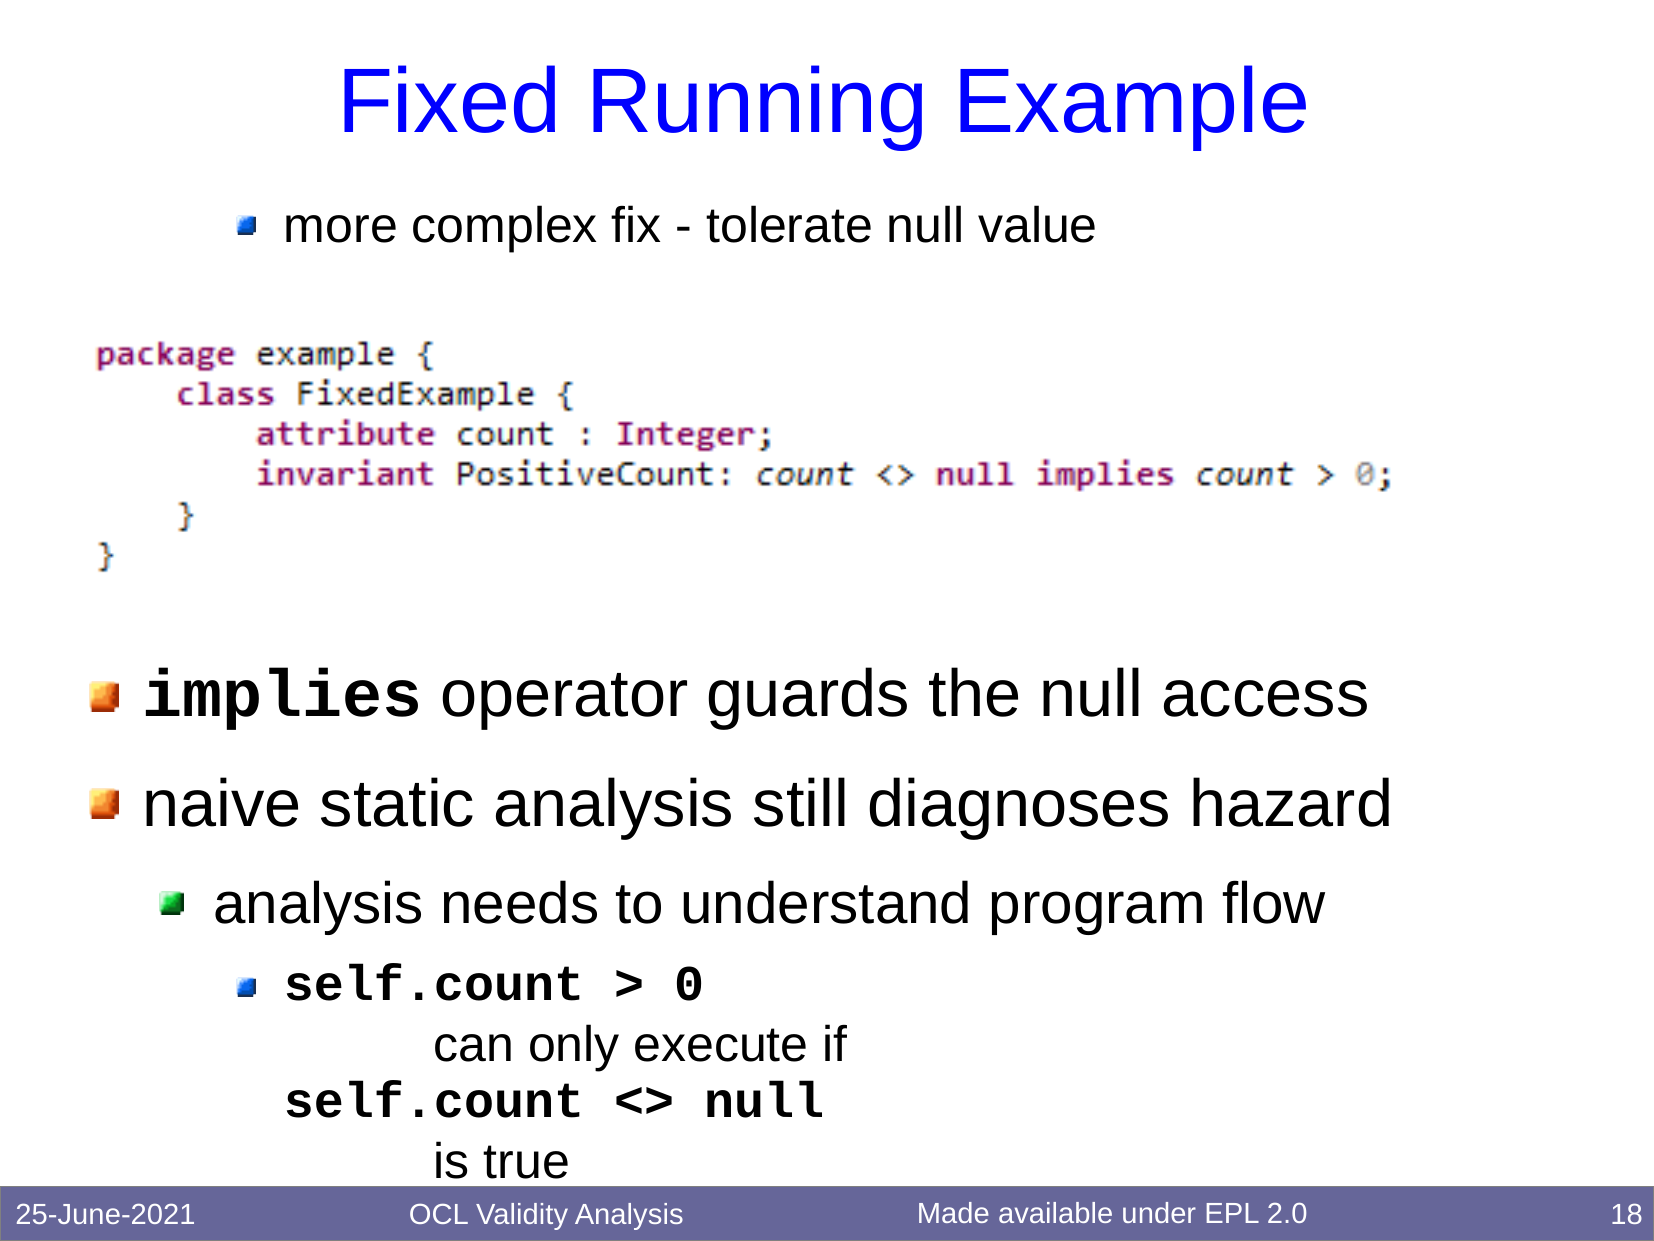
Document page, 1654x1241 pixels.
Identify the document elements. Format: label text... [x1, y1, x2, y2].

title Fixed Running Example [31, 24, 1617, 178]
list more complex fix - tolerate null value implies operator guards the null access naive static analysis still diagnoses hazard analysis needs to understand program flow self.count > 0 can only execute if self.count <> null is true [71, 196, 1623, 1194]
picture [91, 314, 1539, 598]
